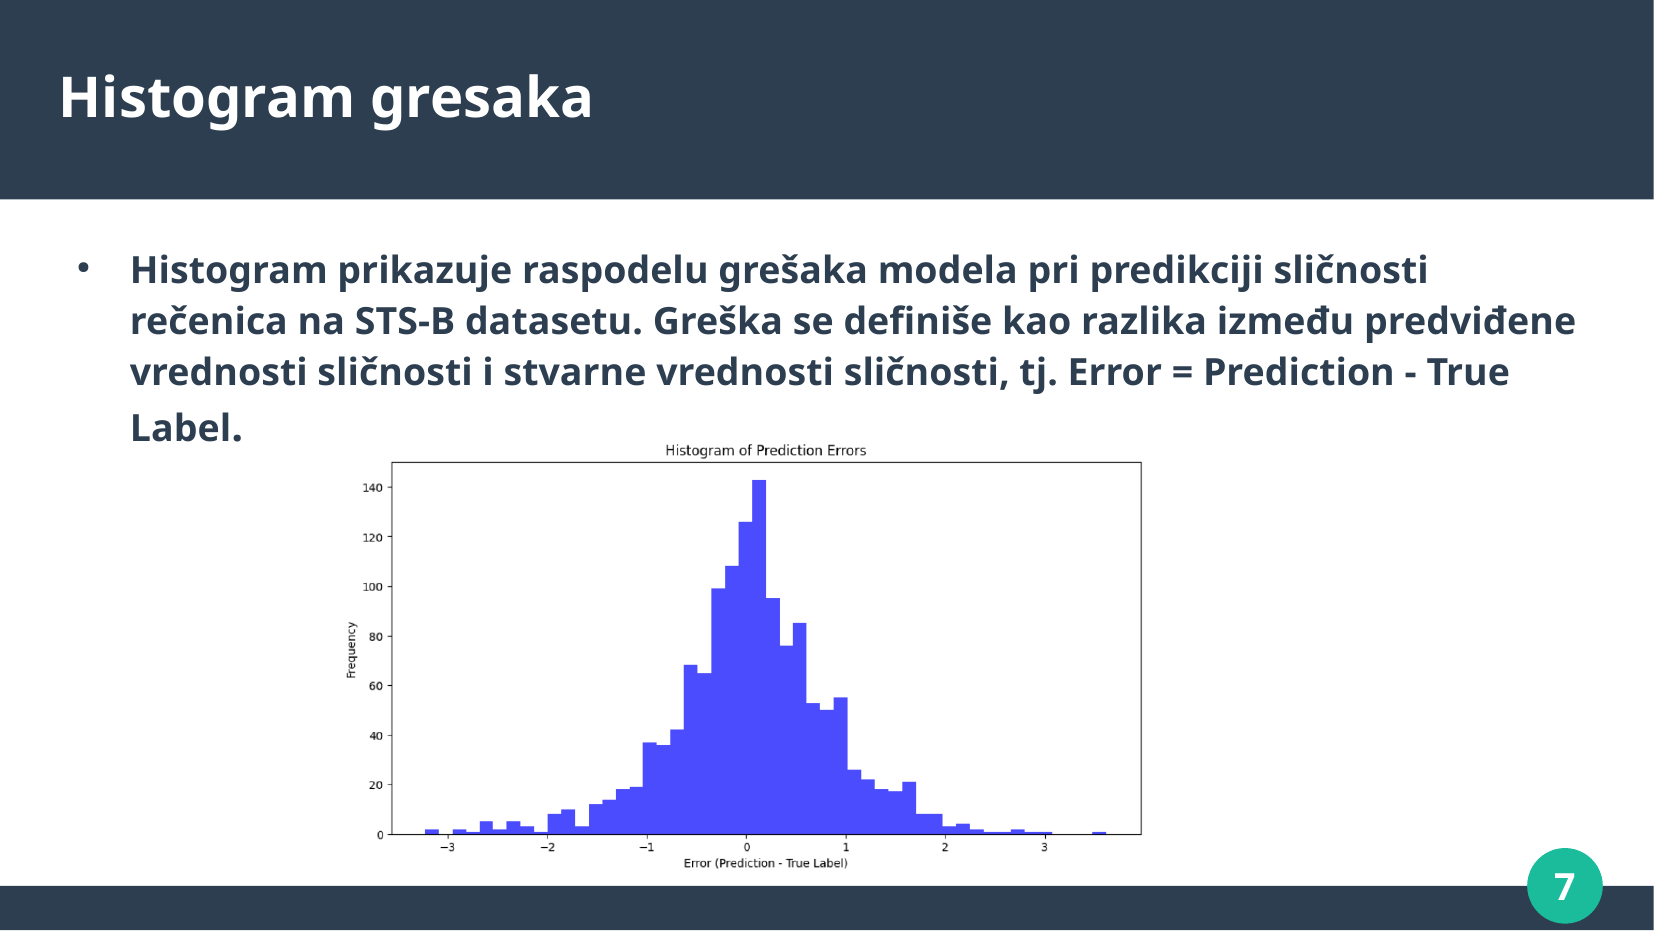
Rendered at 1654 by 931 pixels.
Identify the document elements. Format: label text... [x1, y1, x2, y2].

picture [337, 432, 1163, 878]
title Histogram gresaka [59, 37, 1595, 155]
list Histogram prikazuje raspodelu grešaka modela pri predikciji sličnosti rečenica na STS-B datasetu. Greška se definiše kao razlika između predviđene vrednosti sličnosti i stvarne vrednosti sličnosti, tj. Error = Prediction - True Label. [59, 243, 1595, 864]
